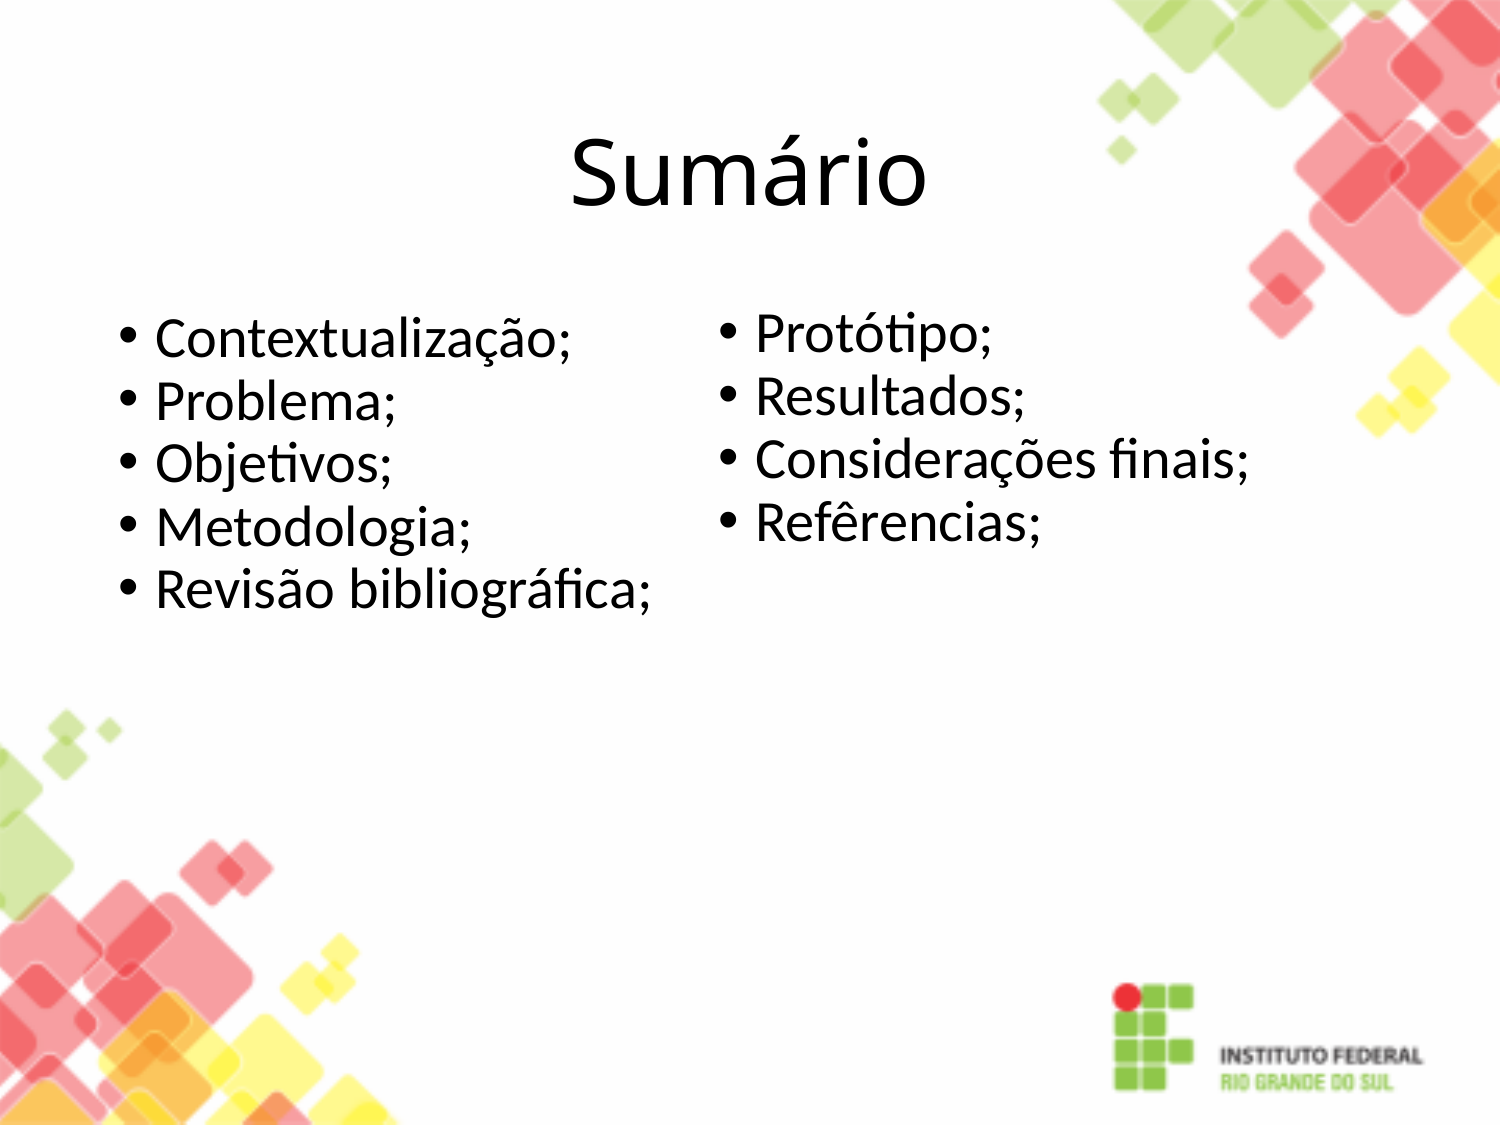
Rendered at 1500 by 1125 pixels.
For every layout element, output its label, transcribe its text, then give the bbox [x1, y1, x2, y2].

picture [0, 0, 1500, 1125]
text_box Sumário [103, 59, 1397, 278]
text_box Contextualização; Problema; Objetivos; Metodologia; Revisão bibliográfica; [103, 299, 690, 1054]
text_box Protótipo; Resultados; Considerações finais; Refêrencias; [703, 295, 1290, 1050]
